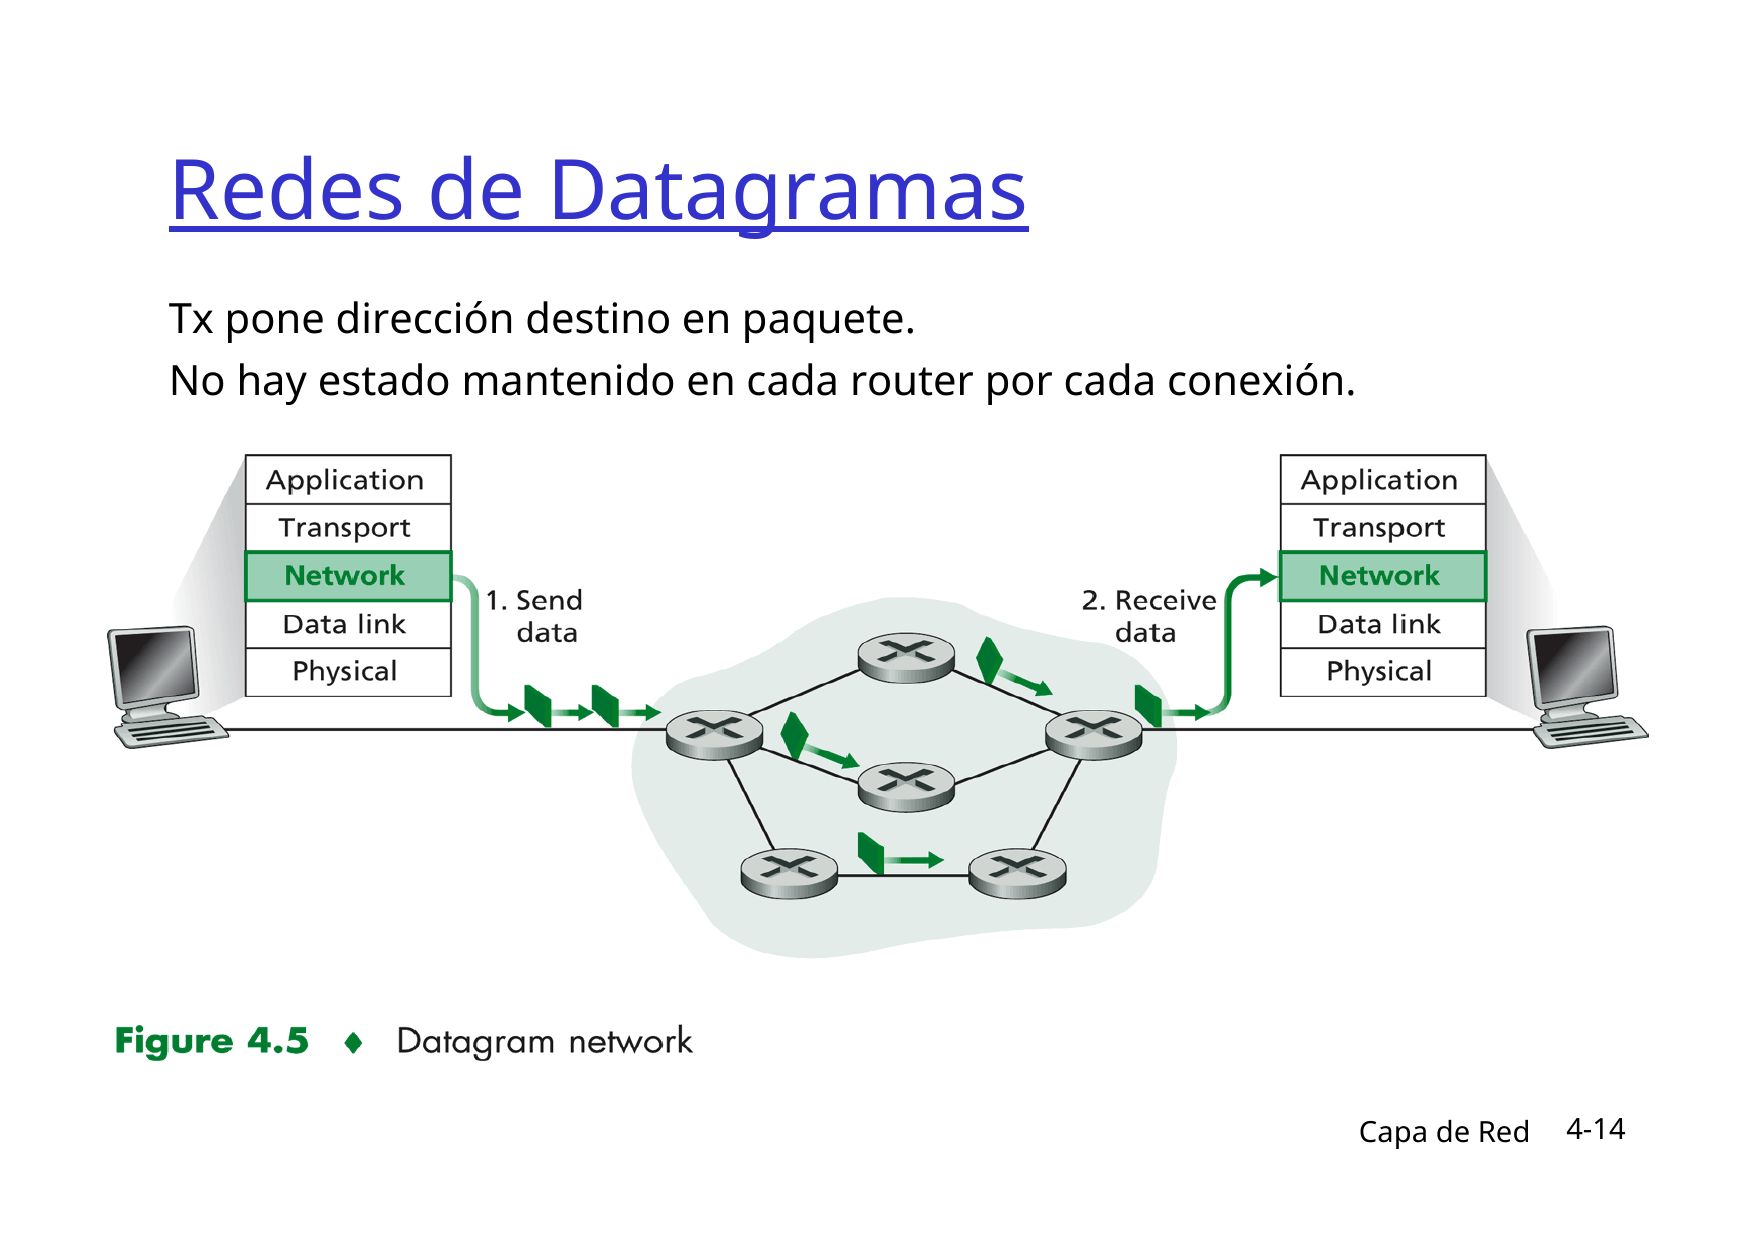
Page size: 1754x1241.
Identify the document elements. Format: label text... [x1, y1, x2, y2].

list Tx pone dirección destino en paquete. No hay estado mantenido en cada router por cada conexión. [153, 284, 1608, 453]
title Redes de Datagramas [154, 95, 1546, 284]
picture [107, 454, 1649, 1061]
